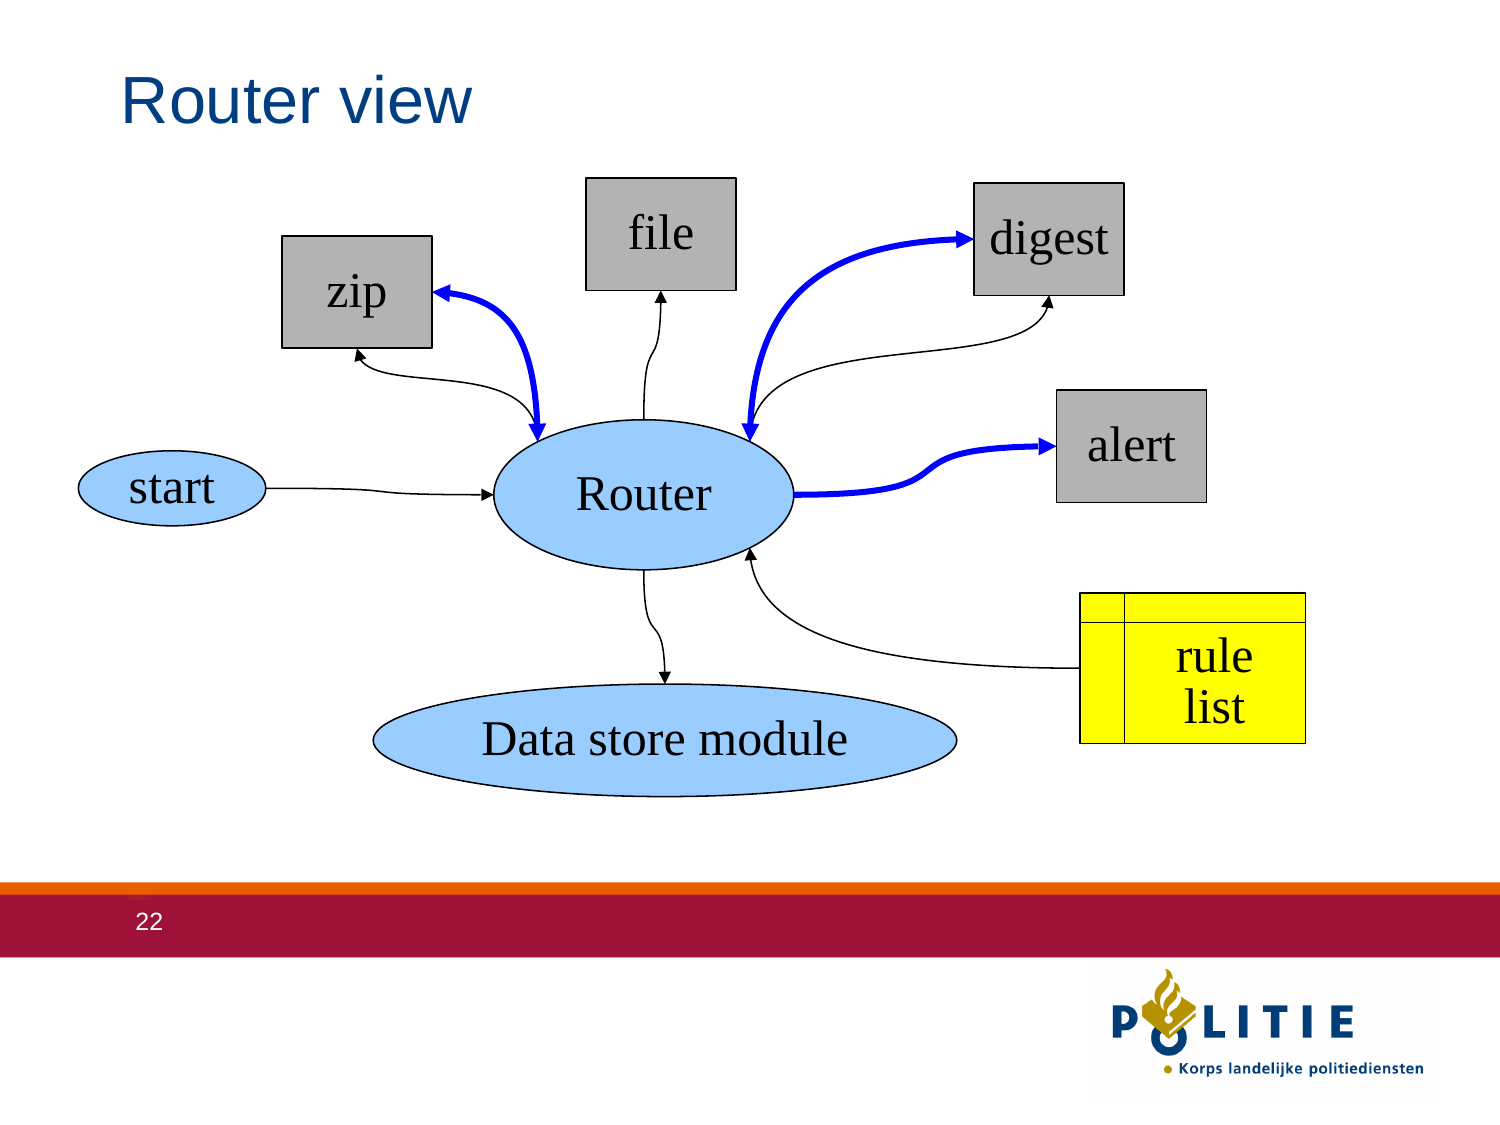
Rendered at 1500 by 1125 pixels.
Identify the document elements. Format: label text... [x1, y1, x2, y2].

title Router view [120, 46, 1346, 160]
text_box file [585, 177, 736, 291]
text_box rule list [1080, 593, 1306, 744]
text_box Data store module [373, 684, 957, 797]
text_box zip [281, 235, 432, 349]
text_box digest [974, 182, 1125, 296]
text_box alert [1056, 389, 1207, 503]
text_box start [78, 450, 266, 526]
text_box Router [493, 419, 794, 570]
picture [0, 0, 1500, 1125]
